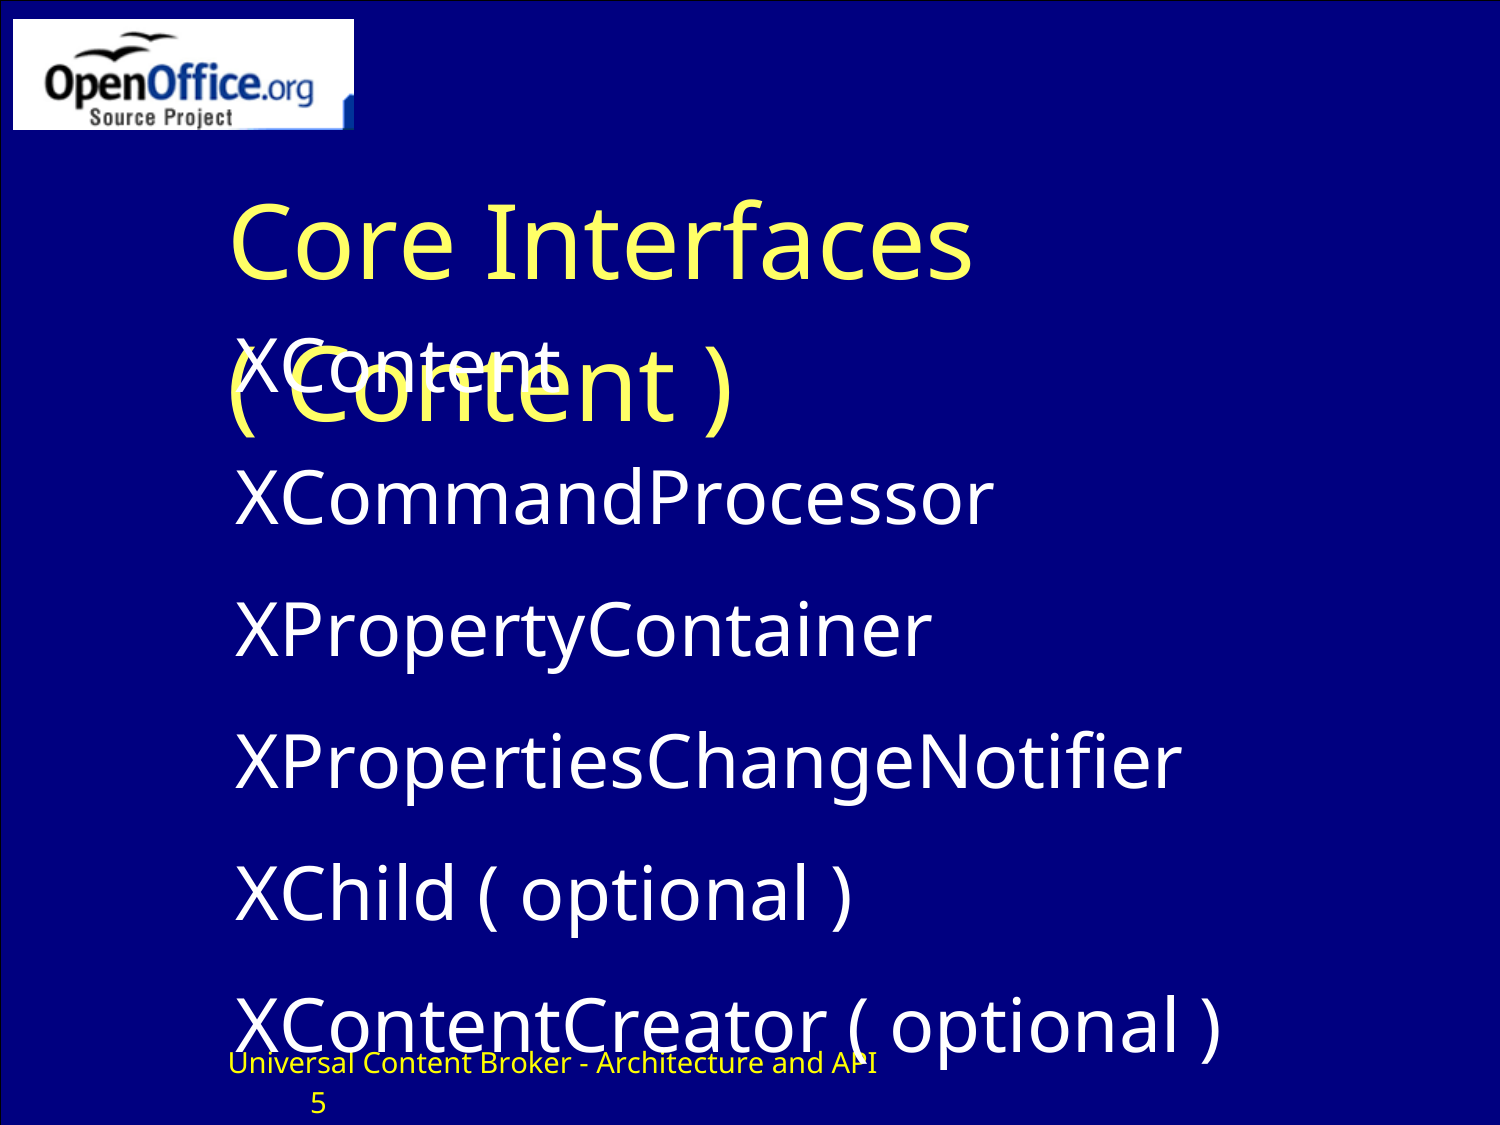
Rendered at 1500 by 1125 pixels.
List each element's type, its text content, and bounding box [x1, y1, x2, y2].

picture [13, 19, 354, 130]
title Core Interfaces ( Content ) [227, 168, 1384, 428]
list XContent XCommandProcessor XPropertyContainer XPropertiesChangeNotifier XChild ( optional ) XContentCreator ( optional ) [223, 312, 1376, 1021]
